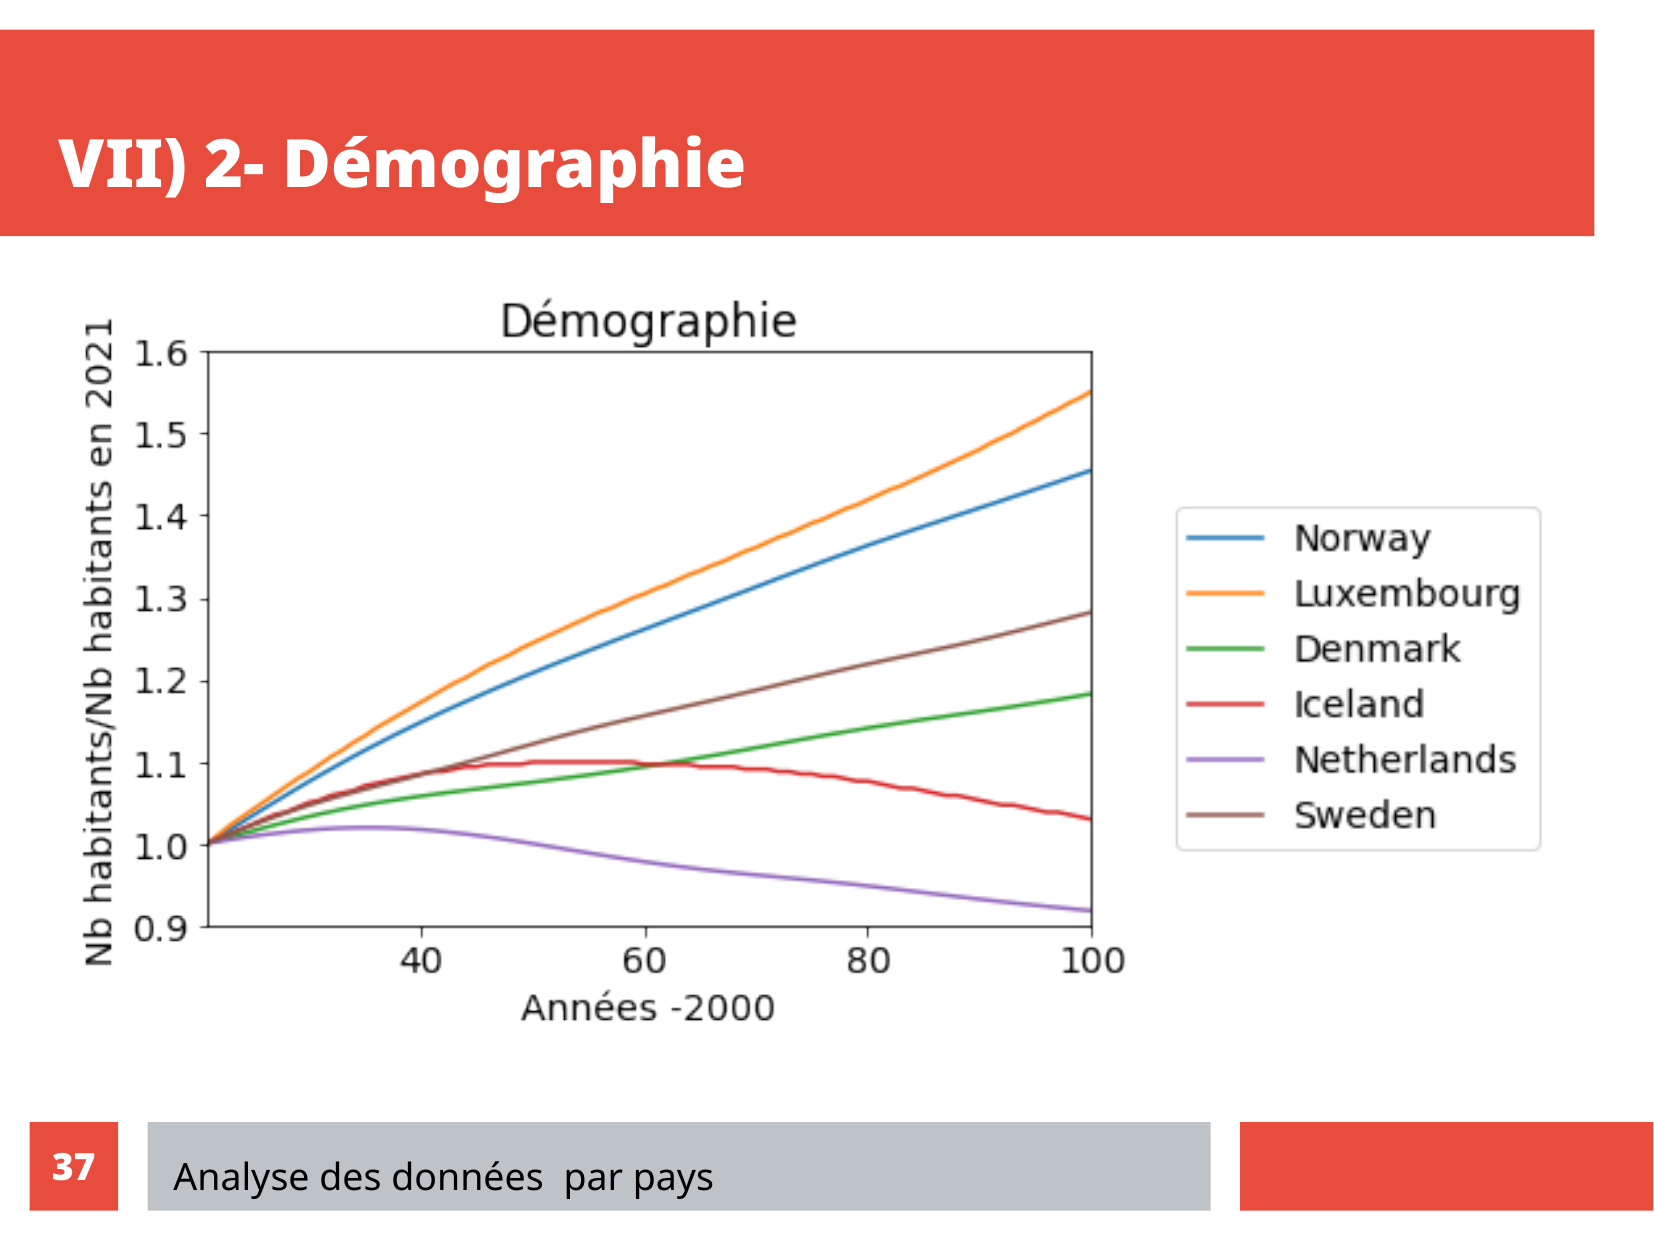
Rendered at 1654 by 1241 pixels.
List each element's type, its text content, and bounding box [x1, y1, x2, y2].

text_box Analyse des données par pays [158, 1142, 773, 1202]
title VII) 2- Démographie [59, 59, 1595, 207]
picture [65, 280, 1556, 1048]
